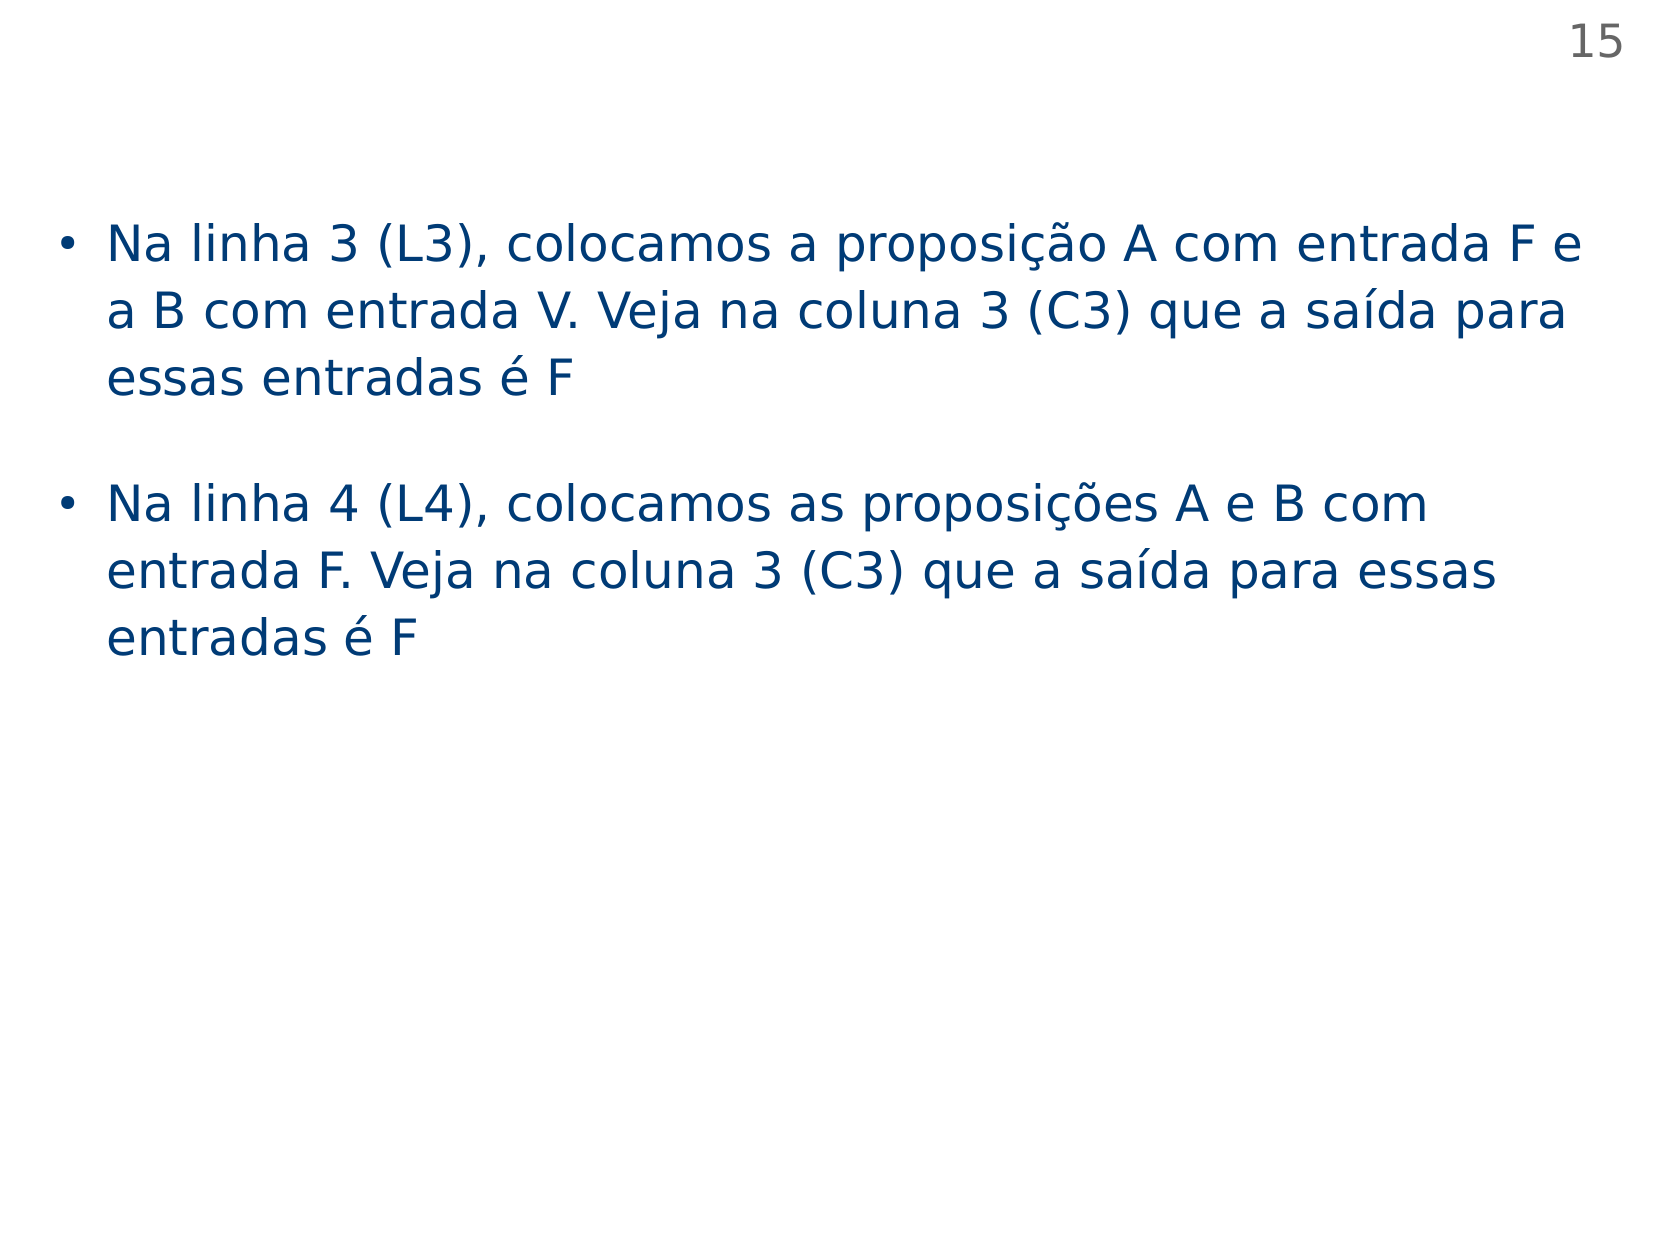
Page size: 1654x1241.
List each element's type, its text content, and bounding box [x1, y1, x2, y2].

list Na linha 3 (L3), colocamos a proposição A com entrada F e a B com entrada V. Veja na coluna 3 (C3) que a saída para essas entradas é F Na linha 4 (L4), colocamos as proposições A e B com entrada F. Veja na coluna 3 (C3) que a saída para essas entradas é F [59, 206, 1625, 1211]
